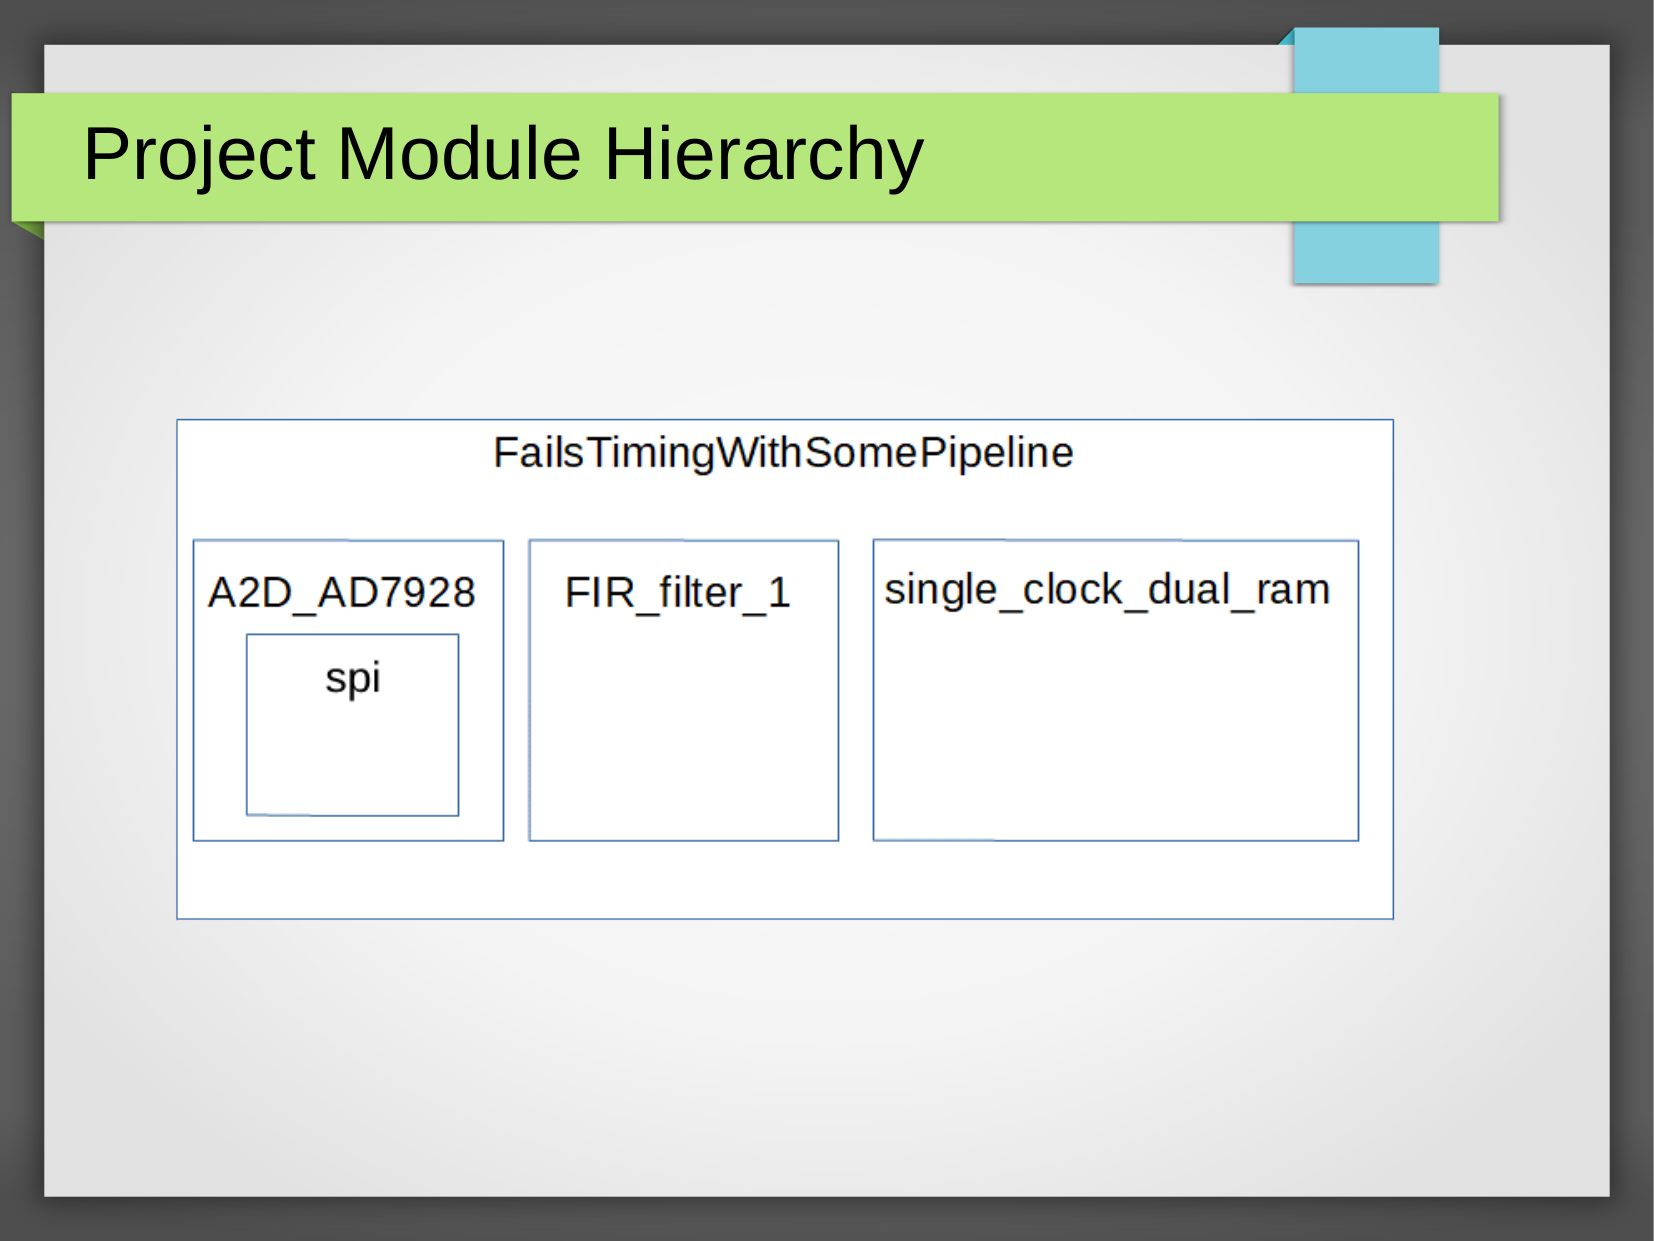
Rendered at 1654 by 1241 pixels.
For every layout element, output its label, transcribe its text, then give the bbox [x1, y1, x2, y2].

picture [0, 0, 1654, 1241]
title Project Module Hierarchy [82, 94, 1264, 213]
